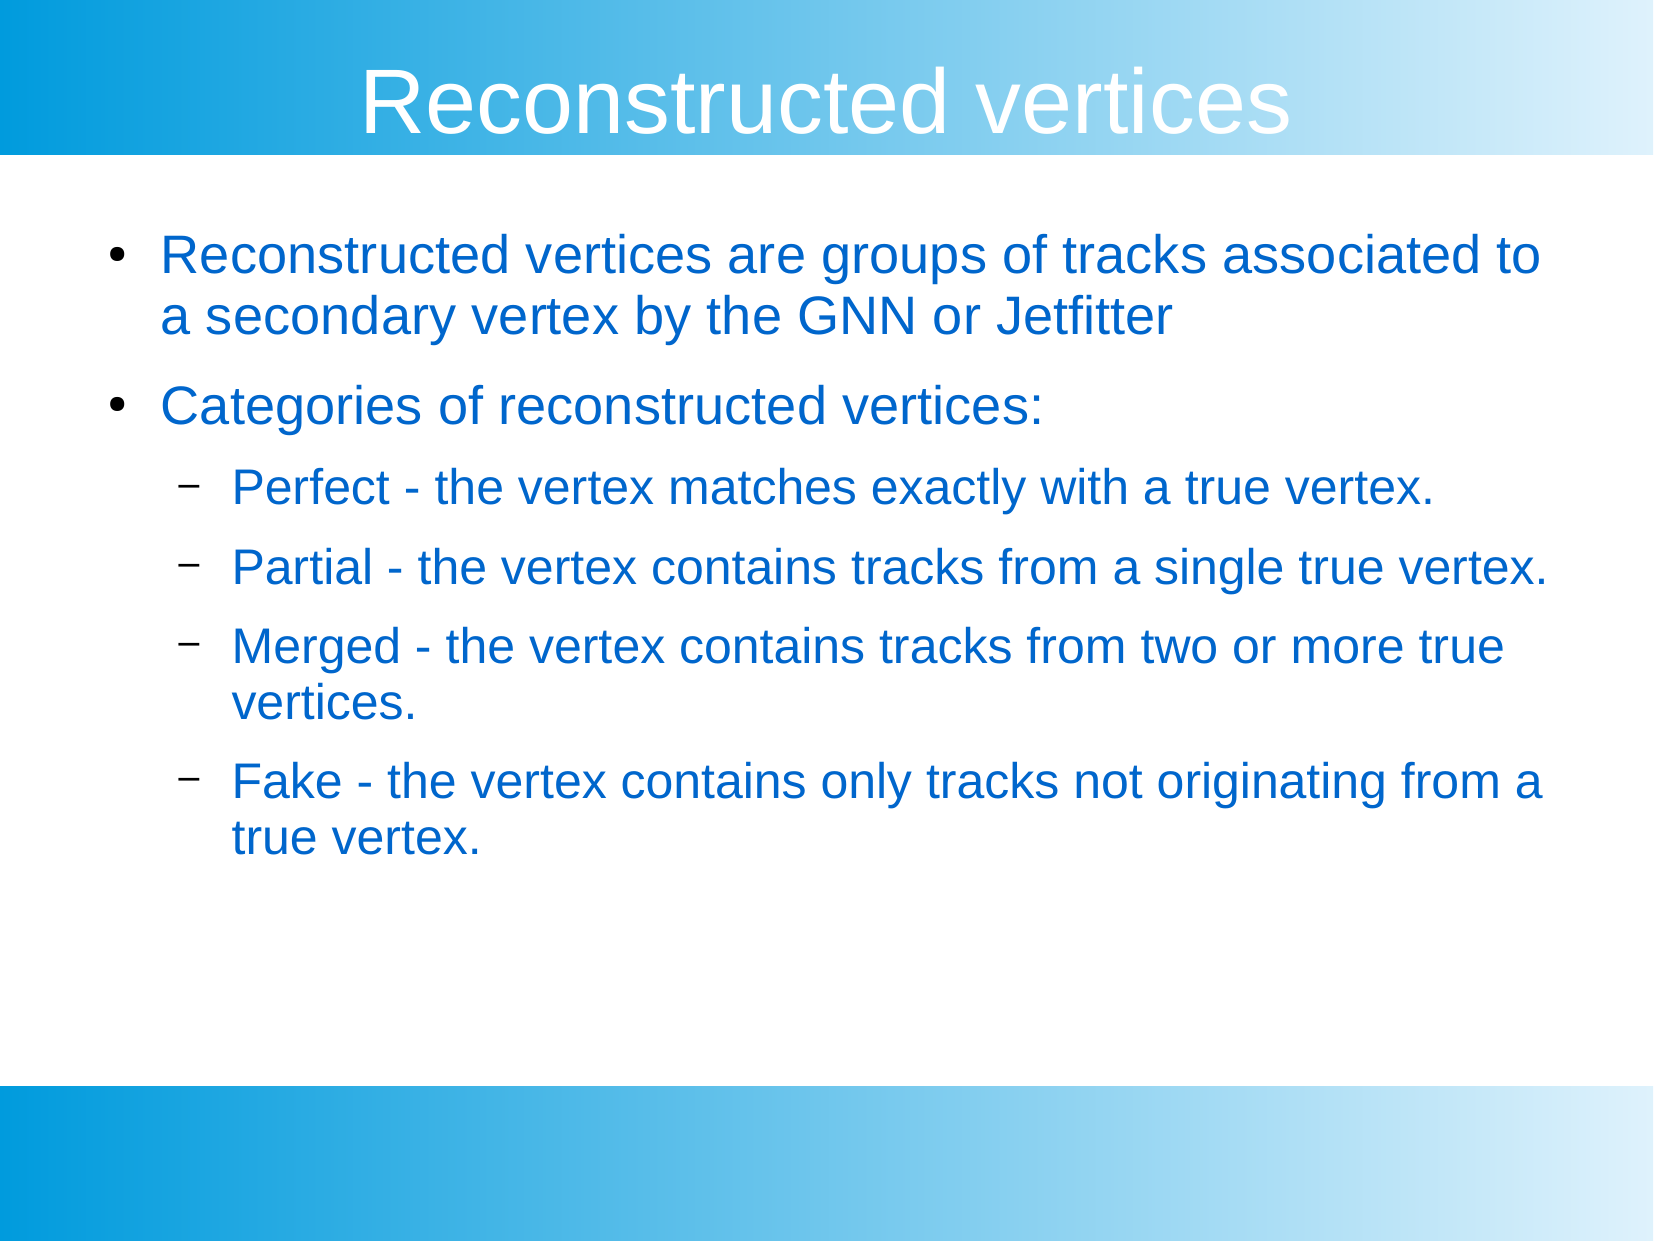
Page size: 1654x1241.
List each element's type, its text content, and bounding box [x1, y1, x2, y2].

title Reconstructed vertices [82, 49, 1571, 155]
list Reconstructed vertices are groups of tracks associated to a secondary vertex by the GNN or Jetfitter Categories of reconstructed vertices: Perfect - the vertex matches exactly with a true vertex. Partial - the vertex contains tracks from a single true vertex. Merged - the vertex contains tracks from two or more true vertices. Fake - the vertex contains only tracks not originating from a true vertex. [90, 225, 1579, 945]
